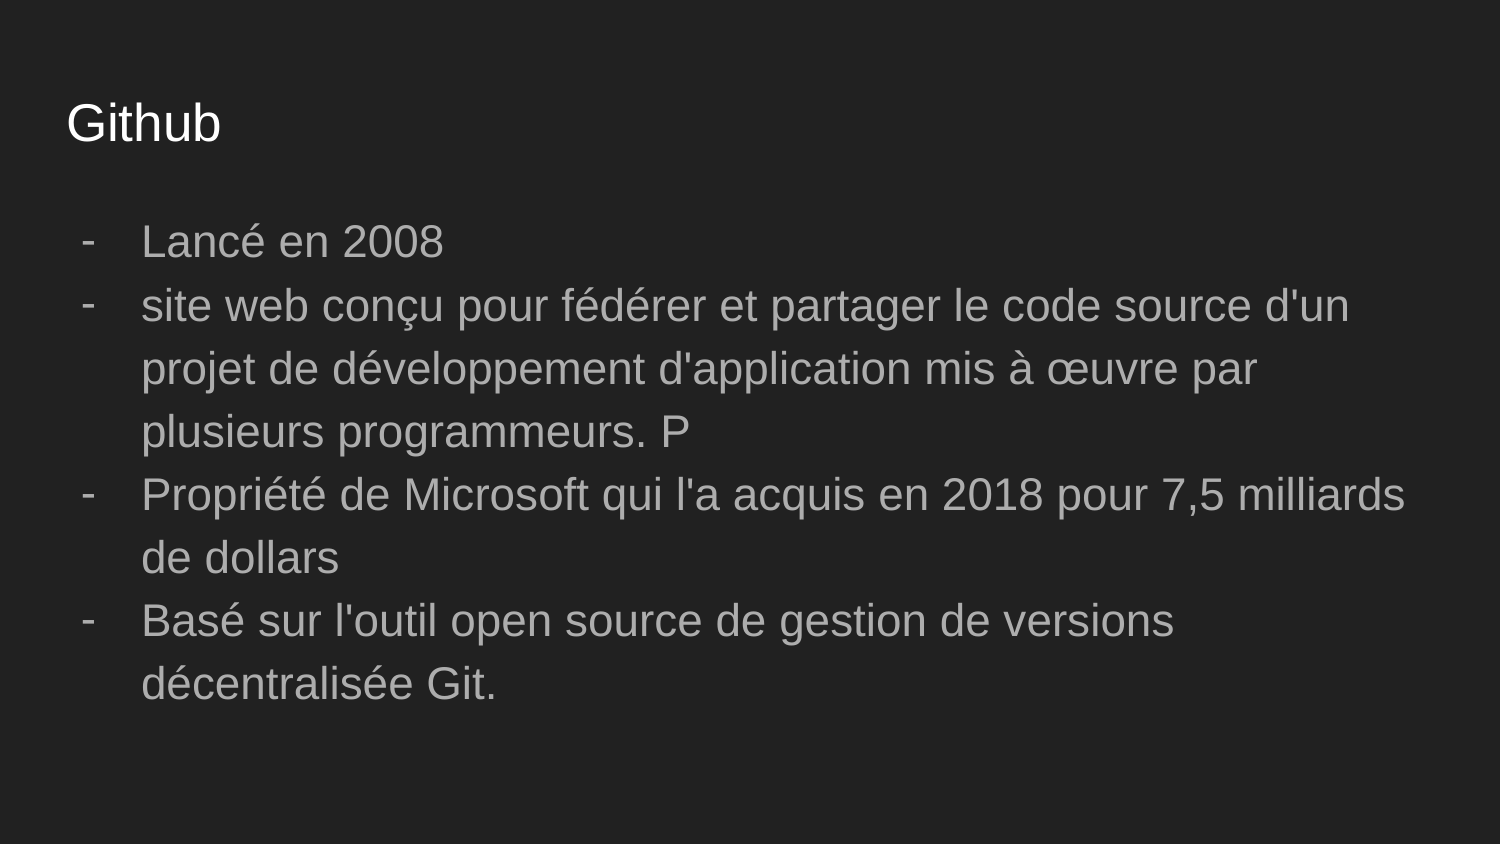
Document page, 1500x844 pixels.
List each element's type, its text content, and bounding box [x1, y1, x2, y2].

title Github [51, 72, 1449, 167]
list Lancé en 2008 site web conçu pour fédérer et partager le code source d'un projet de développement d'application mis à œuvre par plusieurs programmeurs. P Propriété de Microsoft qui l'a acquis en 2018 pour 7,5 milliards de dollars Basé sur l'outil open source de gestion de versions décentralisée Git. [51, 189, 1449, 750]
